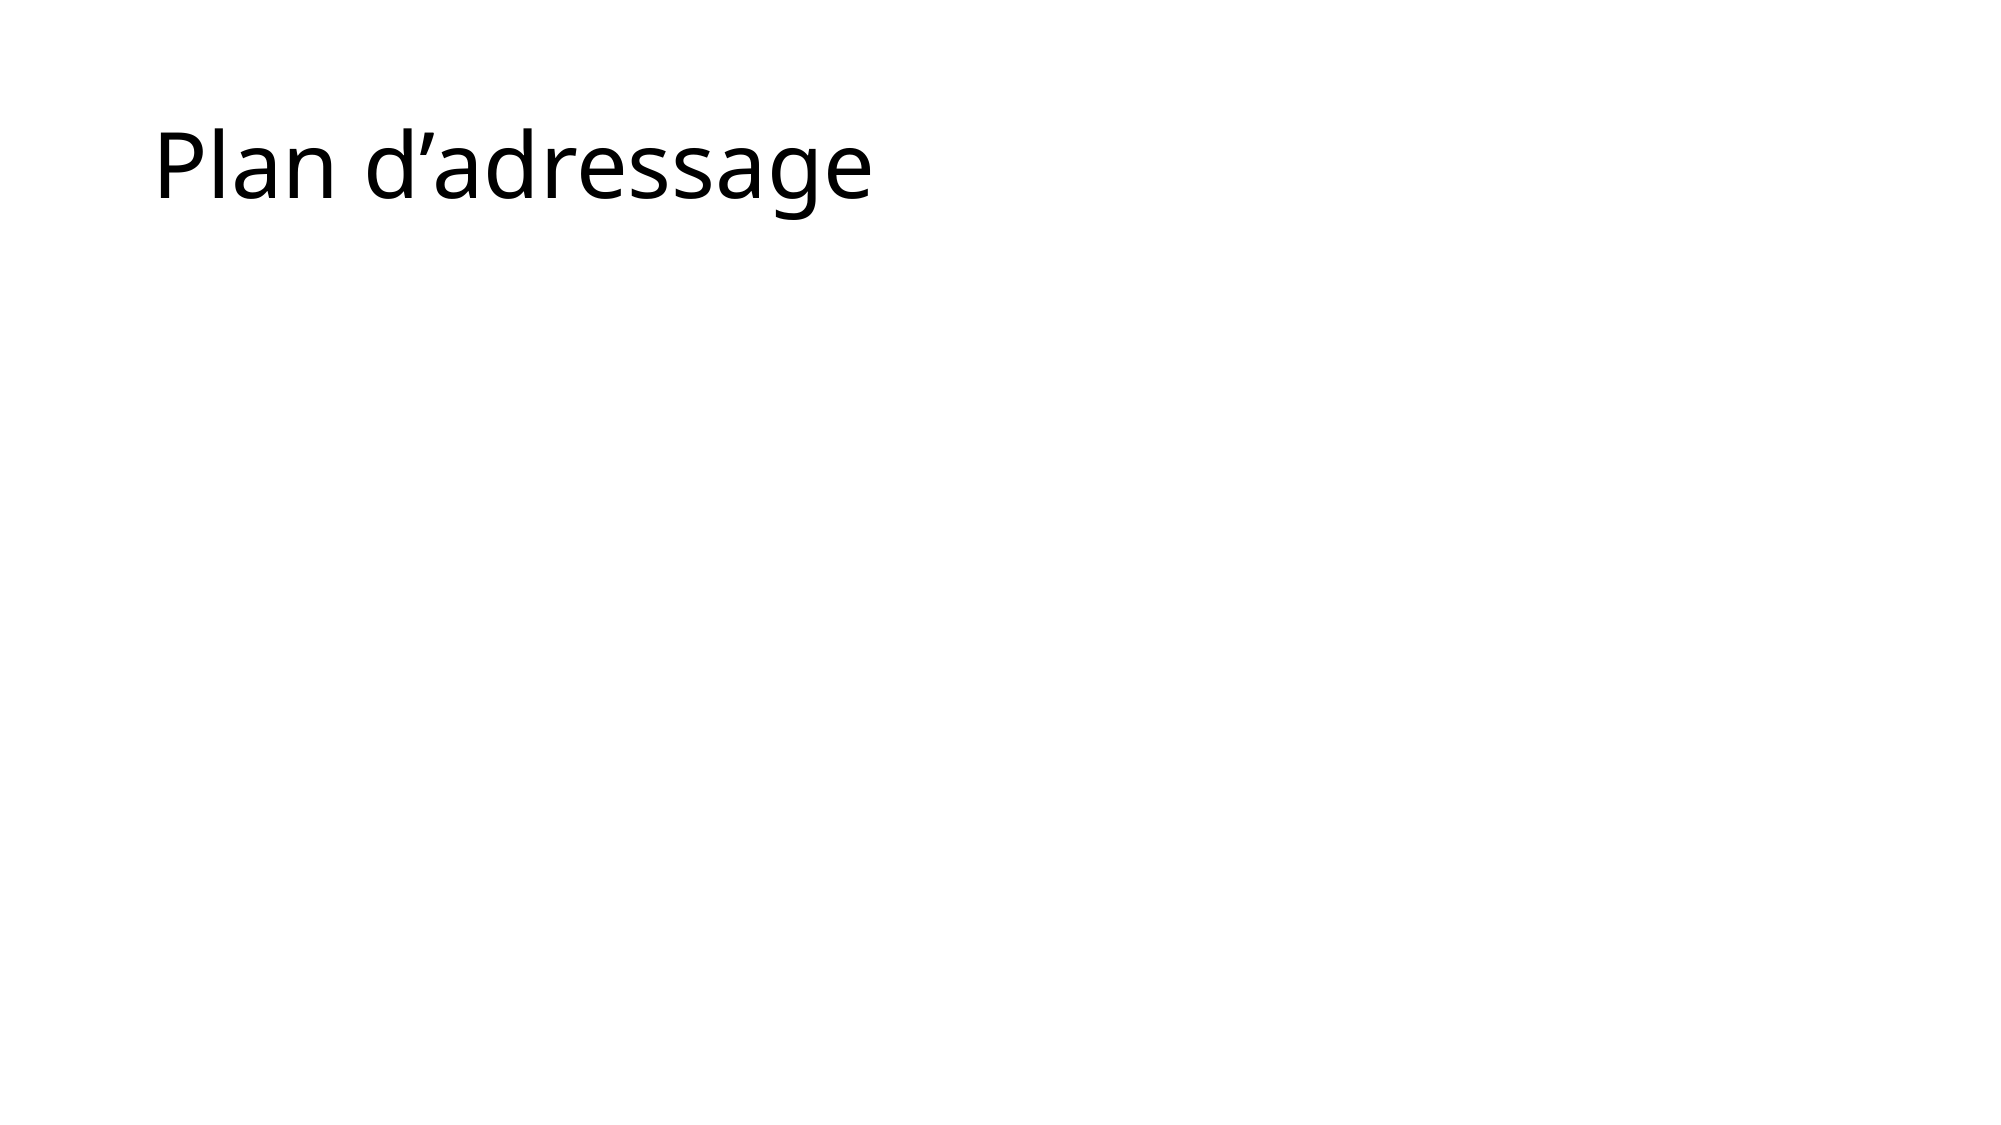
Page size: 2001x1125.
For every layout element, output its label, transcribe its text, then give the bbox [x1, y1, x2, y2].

title Plan d’adressage [137, 59, 1863, 278]
